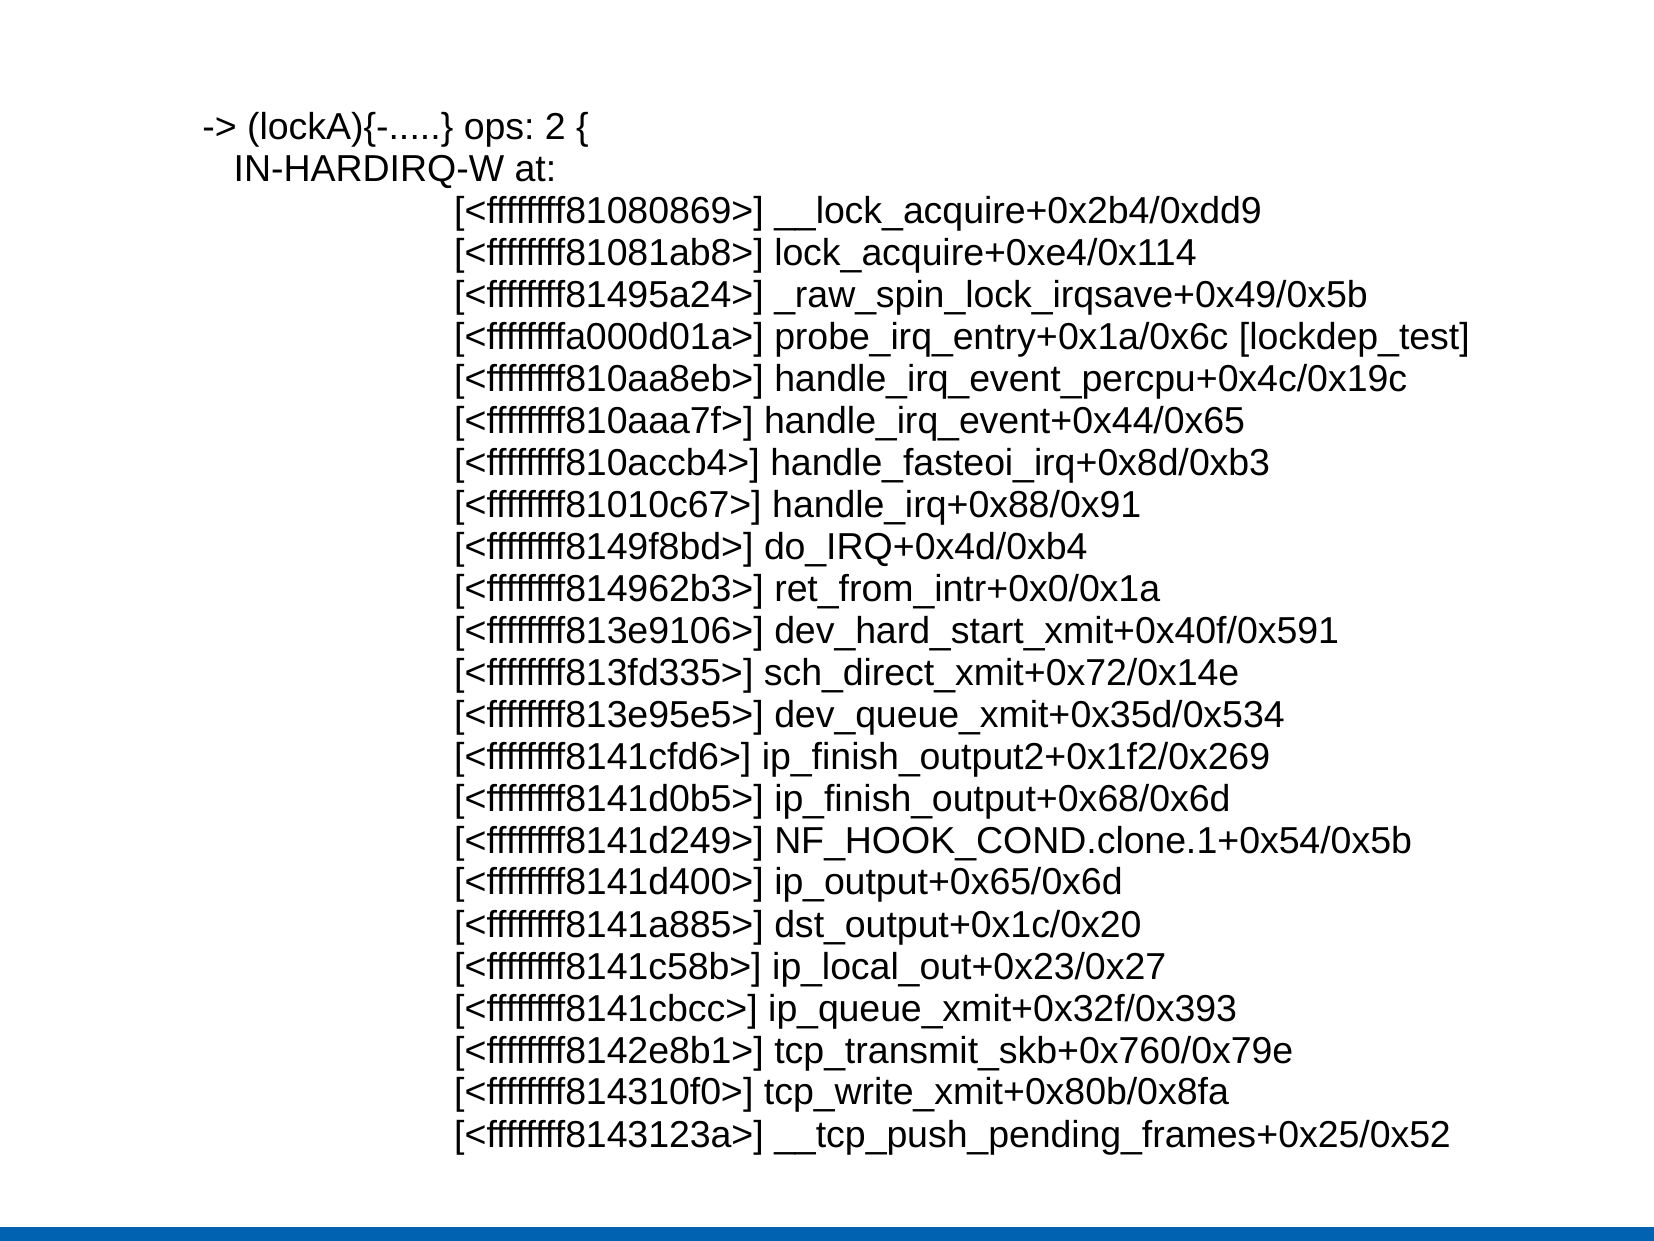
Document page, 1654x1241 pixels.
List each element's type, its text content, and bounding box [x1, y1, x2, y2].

text_box -> (lockA){-.....} ops: 2 { IN-HARDIRQ-W at: [<ffffffff81080869>] __lock_acquire+0x2b4/0xdd9 [<ffffffff81081ab8>] lock_acquire+0xe4/0x114 [<ffffffff81495a24>] _raw_spin_lock_irqsave+0x49/0x5b [<ffffffffa000d01a>] probe_irq_entry+0x1a/0x6c [lockdep_test] [<ffffffff810aa8eb>] handle_irq_event_percpu+0x4c/0x19c [<ffffffff810aaa7f>] handle_irq_event+0x44/0x65 [<ffffffff810accb4>] handle_fasteoi_irq+0x8d/0xb3 [<ffffffff81010c67>] handle_irq+0x88/0x91 [<ffffffff8149f8bd>] do_IRQ+0x4d/0xb4 [<ffffffff814962b3>] ret_from_intr+0x0/0x1a [<ffffffff813e9106>] dev_hard_start_xmit+0x40f/0x591 [<ffffffff813fd335>] sch_direct_xmit+0x72/0x14e [<ffffffff813e95e5>] dev_queue_xmit+0x35d/0x534 [<ffffffff8141cfd6>] ip_finish_output2+0x1f2/0x269 [<ffffffff8141d0b5>] ip_finish_output+0x68/0x6d [<ffffffff8141d249>] NF_HOOK_COND.clone.1+0x54/0x5b [<ffffffff8141d400>] ip_output+0x65/0x6d [<ffffffff8141a885>] dst_output+0x1c/0x20 [<ffffffff8141c58b>] ip_local_out+0x23/0x27 [<ffffffff8141cbcc>] ip_queue_xmit+0x32f/0x393 [<ffffffff8142e8b1>] tcp_transmit_skb+0x760/0x79e [<ffffffff814310f0>] tcp_write_xmit+0x80b/0x8fa [<ffffffff8143123a>] __tcp_push_pending_frames+0x25/0x52 [187, 97, 1487, 1163]
